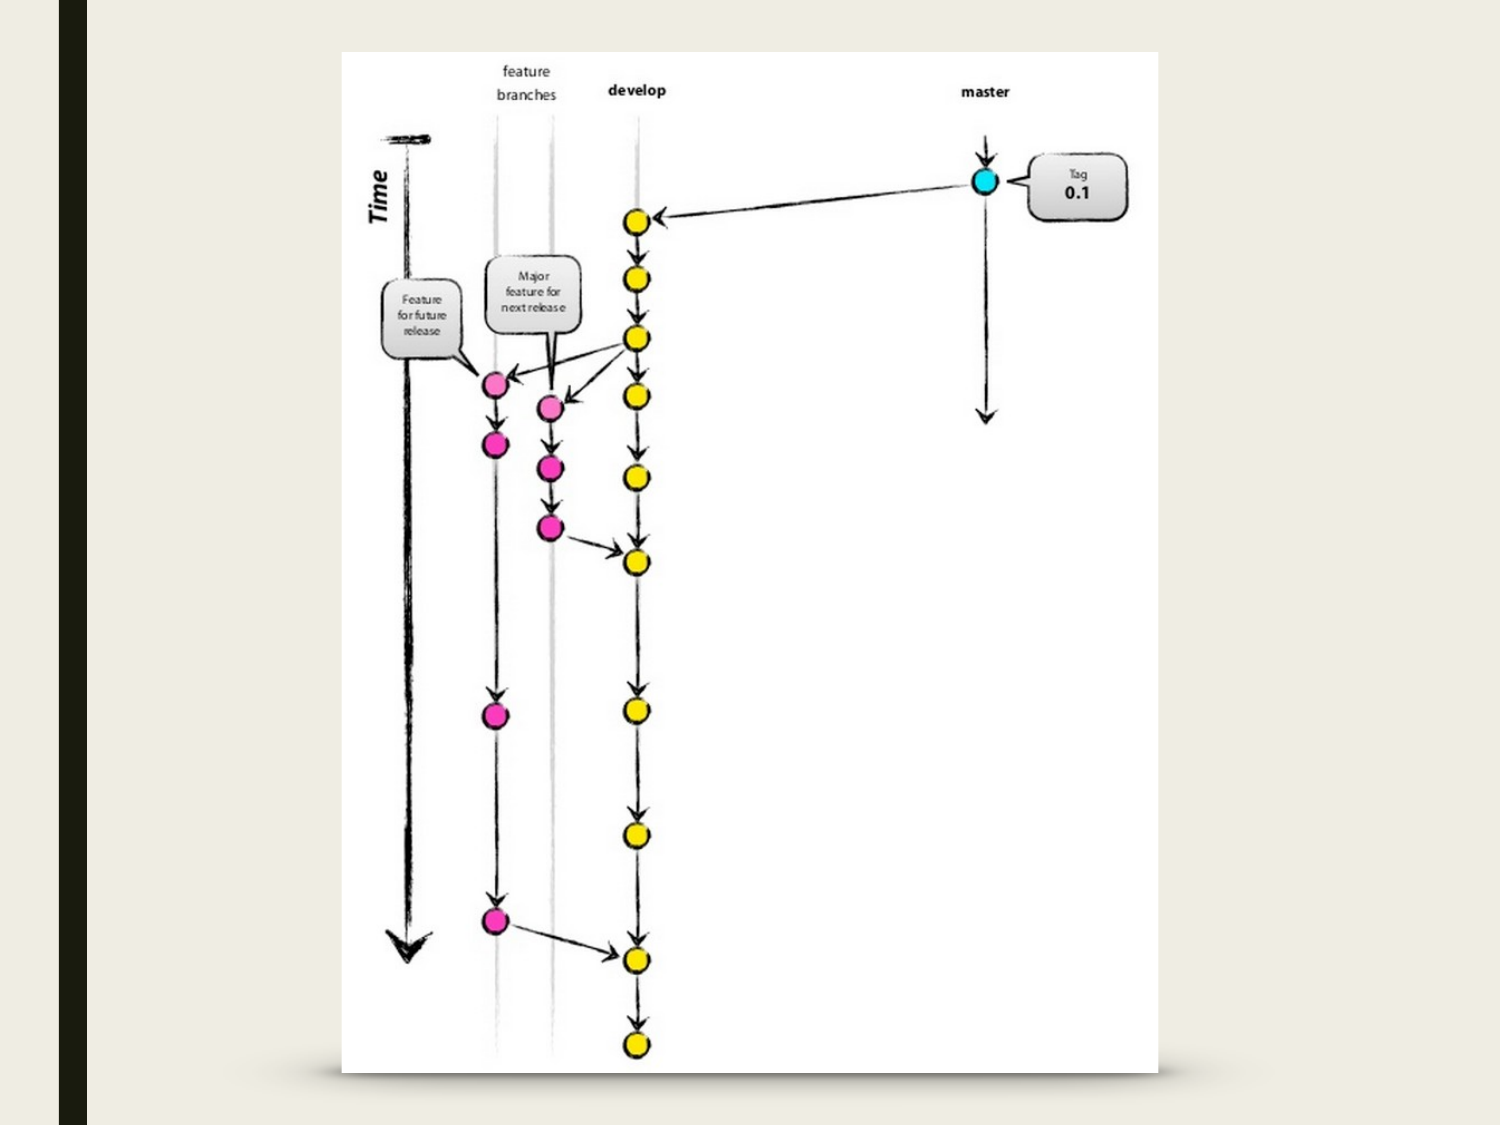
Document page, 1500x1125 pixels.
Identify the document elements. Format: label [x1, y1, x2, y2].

text_box [91, 52, 1408, 1125]
